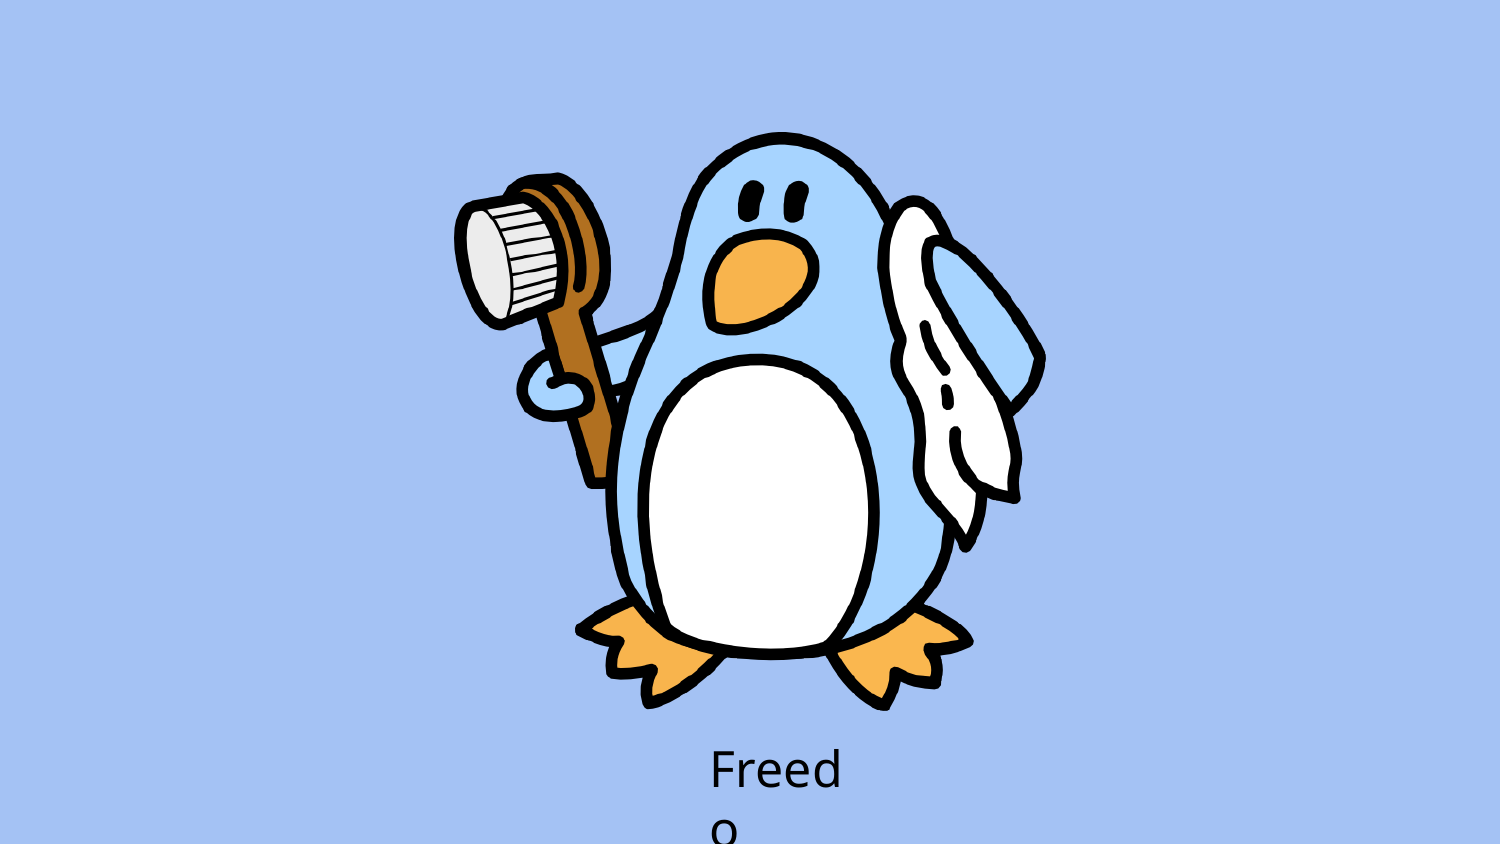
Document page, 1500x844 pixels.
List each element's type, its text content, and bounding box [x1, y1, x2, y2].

picture [454, 132, 1046, 712]
text_box Freedo [694, 722, 871, 791]
